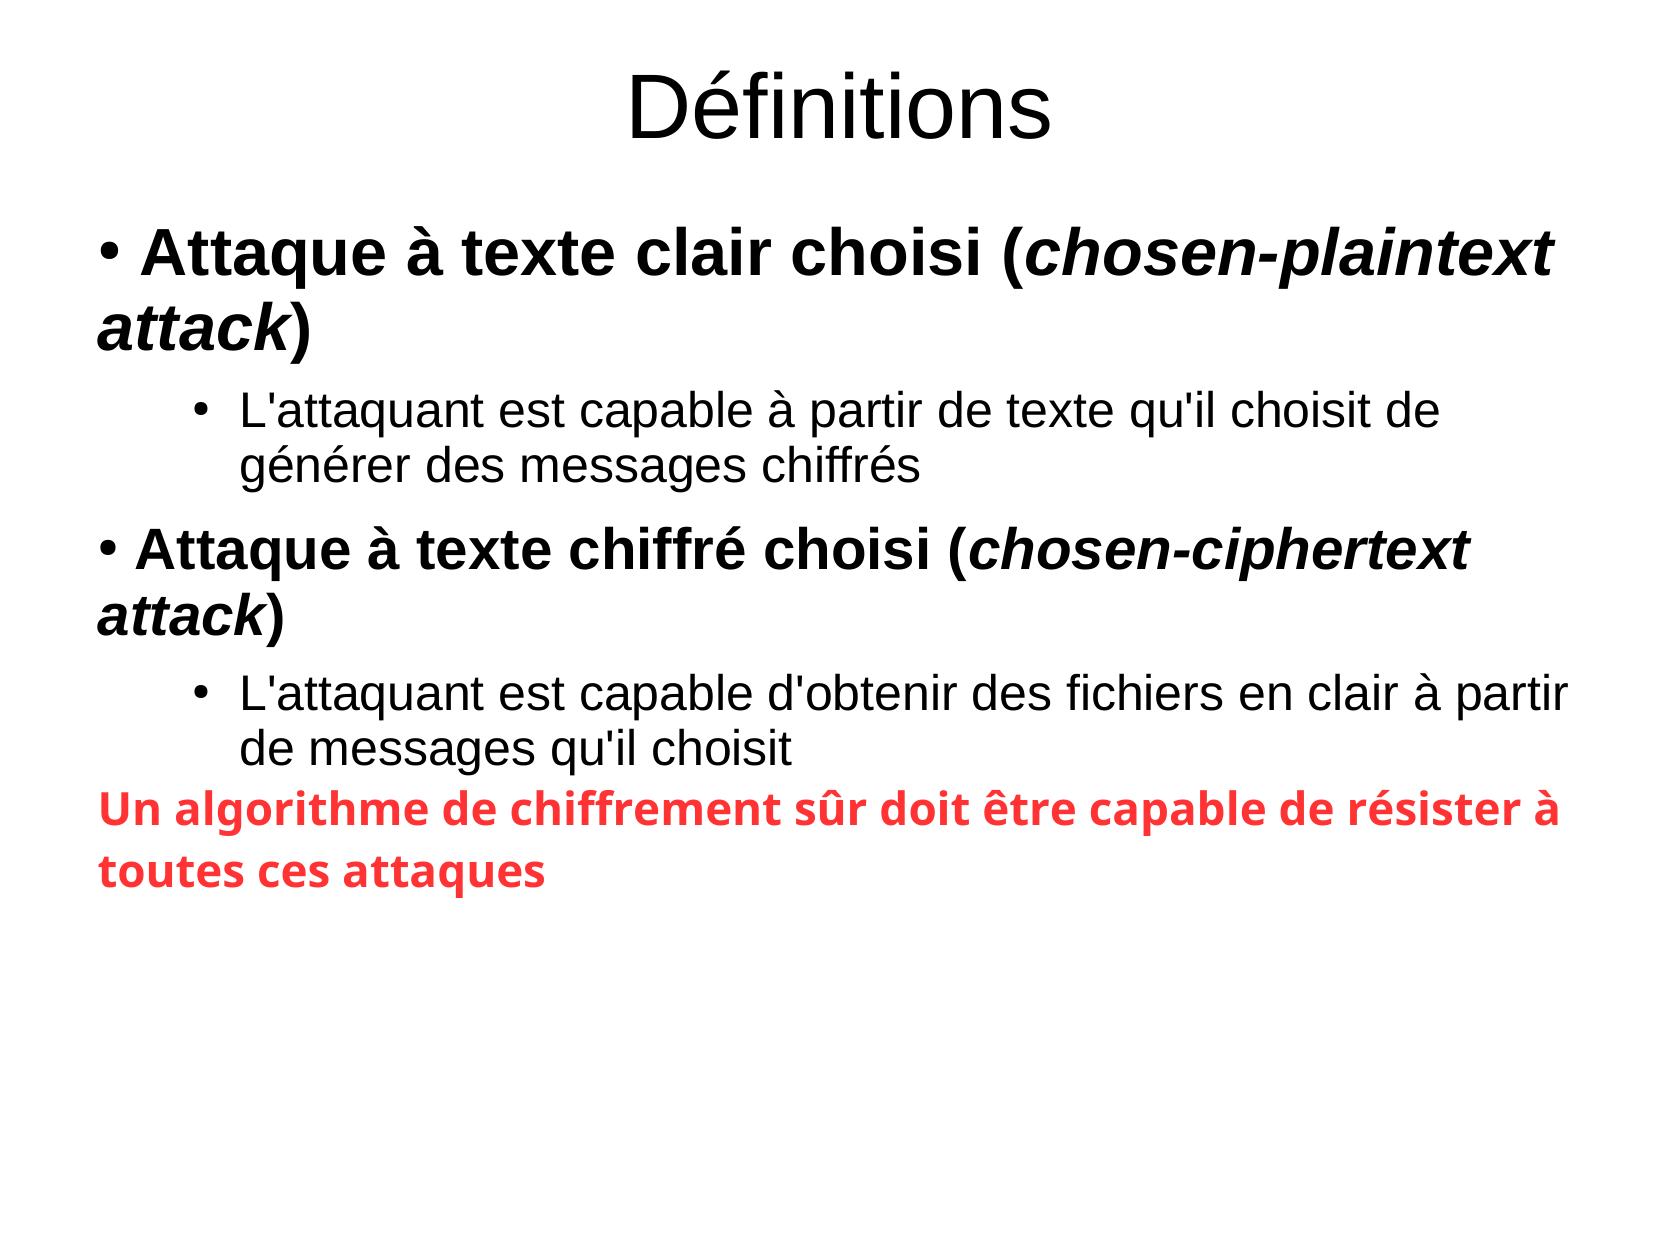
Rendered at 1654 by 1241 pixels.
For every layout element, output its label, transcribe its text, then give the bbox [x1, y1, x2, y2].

list Attaque à texte clair choisi (chosen-plaintext attack) L'attaquant est capable à partir de texte qu'il choisit de générer des messages chiffrés Attaque à texte chiffré choisi (chosen-ciphertext attack) L'attaquant est capable d'obtenir des fichiers en clair à partir de messages qu'il choisit Un algorithme de chiffrement sûr doit être capable de résister à toutes ces attaques [97, 214, 1586, 1127]
title Définitions [247, 32, 1433, 181]
